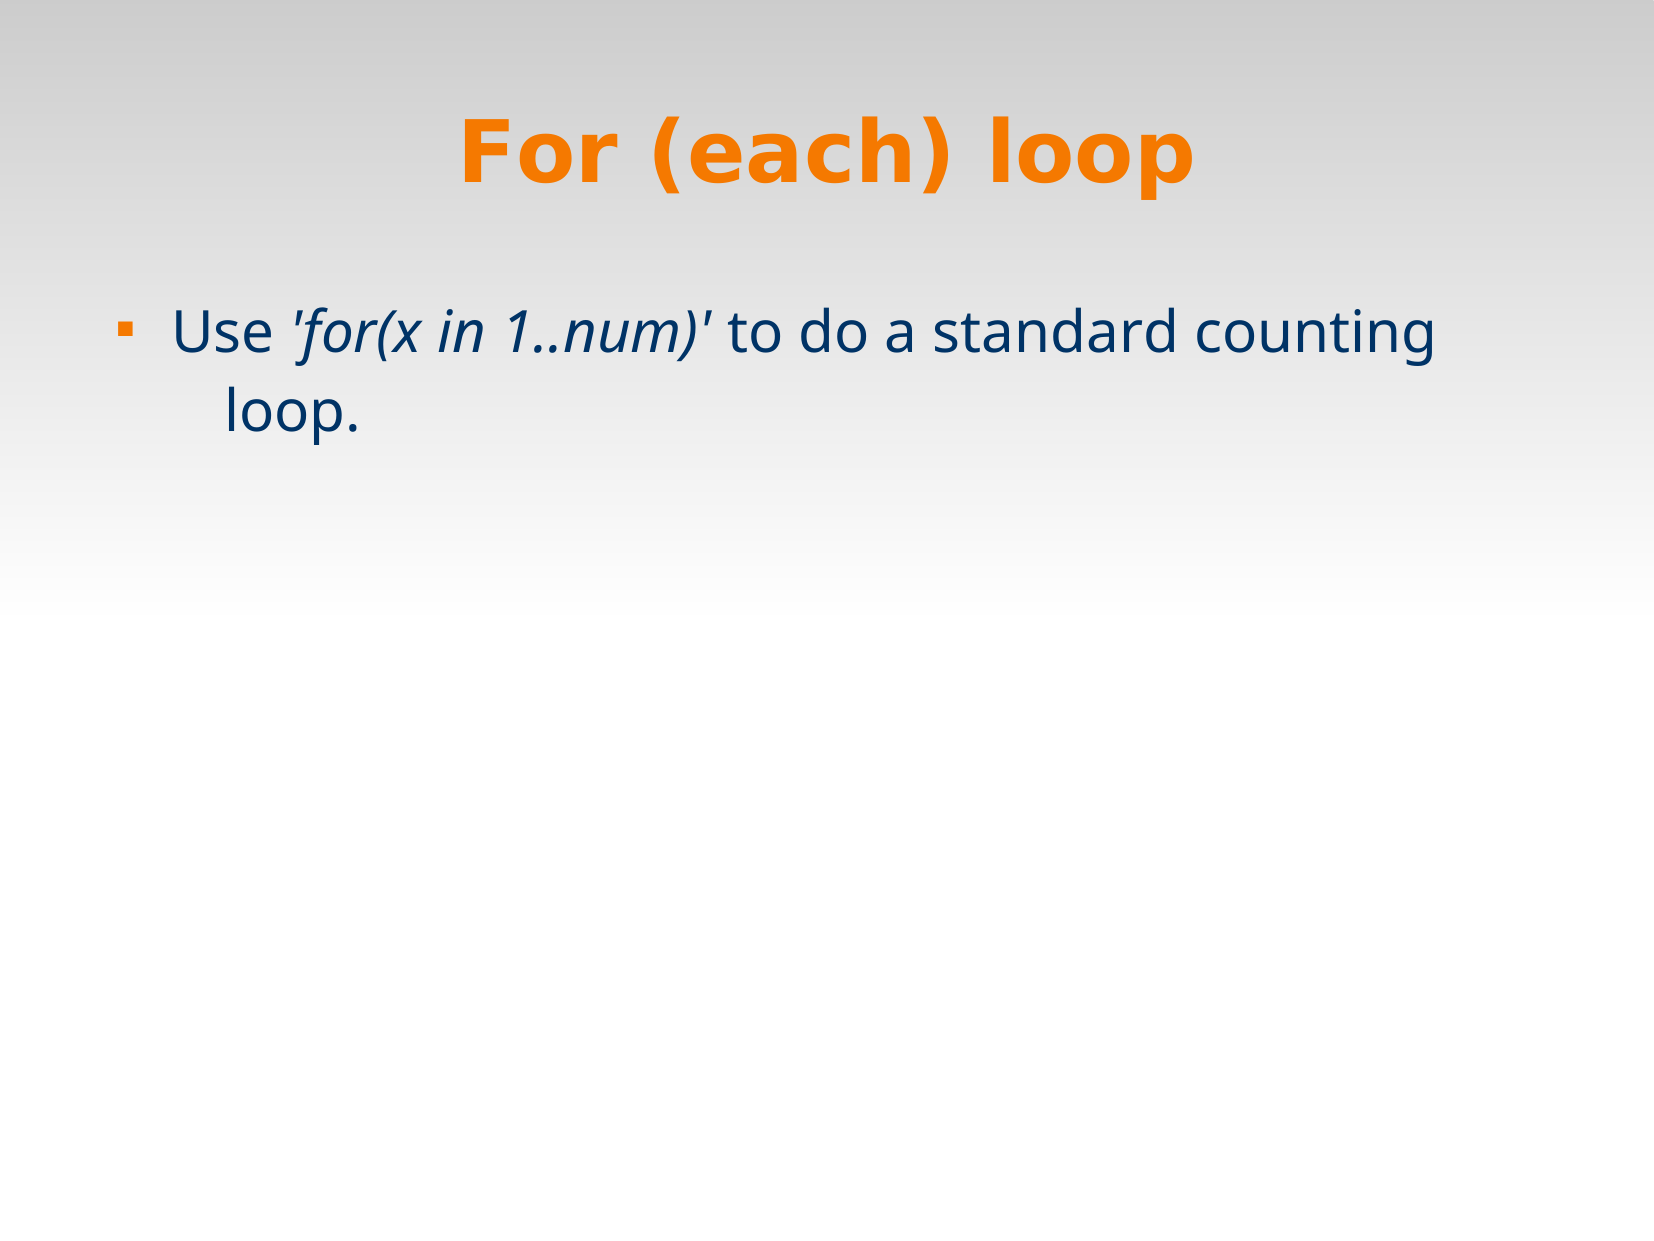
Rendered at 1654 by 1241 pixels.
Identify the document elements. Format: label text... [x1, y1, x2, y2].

list Use 'for(x in 1..num)' to do a standard counting loop. [82, 290, 1571, 1109]
title For (each) loop [82, 49, 1571, 257]
